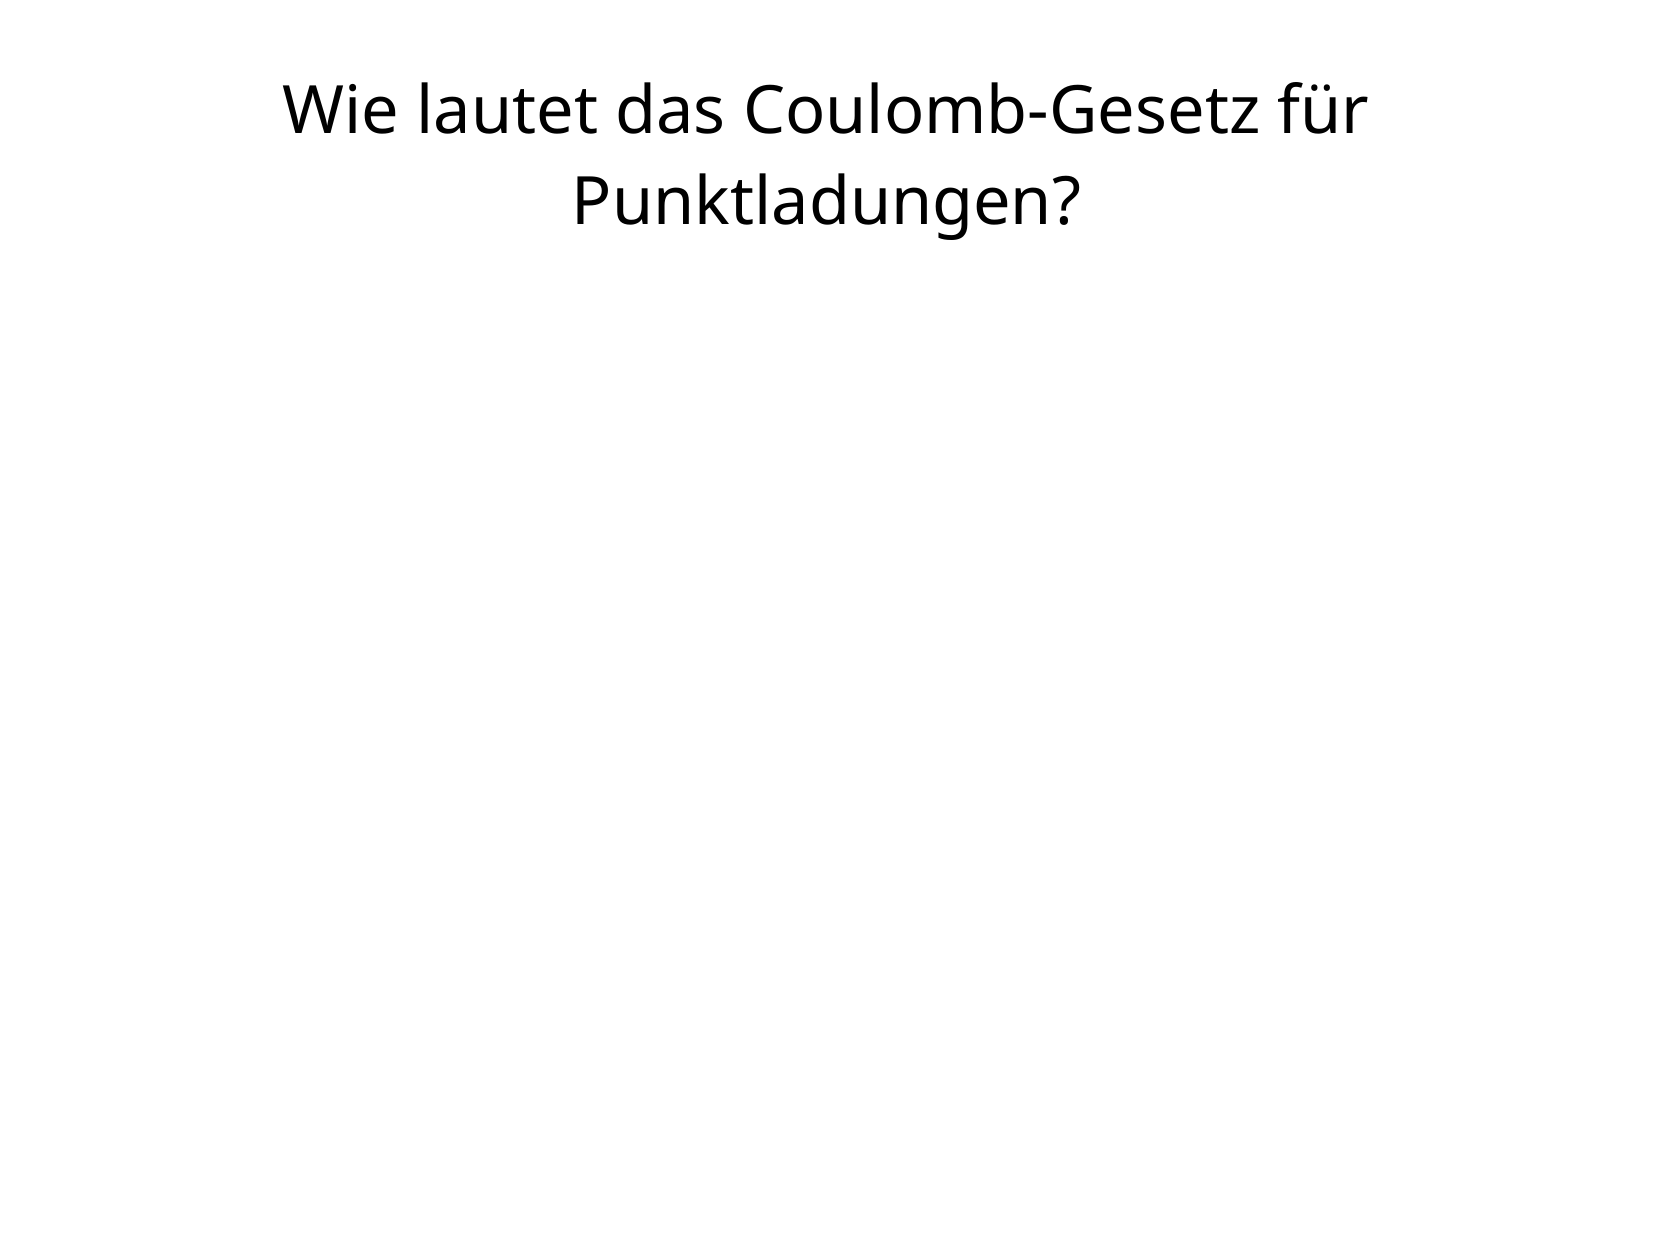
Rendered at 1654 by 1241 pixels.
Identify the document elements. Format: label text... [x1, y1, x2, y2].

title Wie lautet das Coulomb-Gesetz für Punktladungen? [82, 49, 1571, 257]
